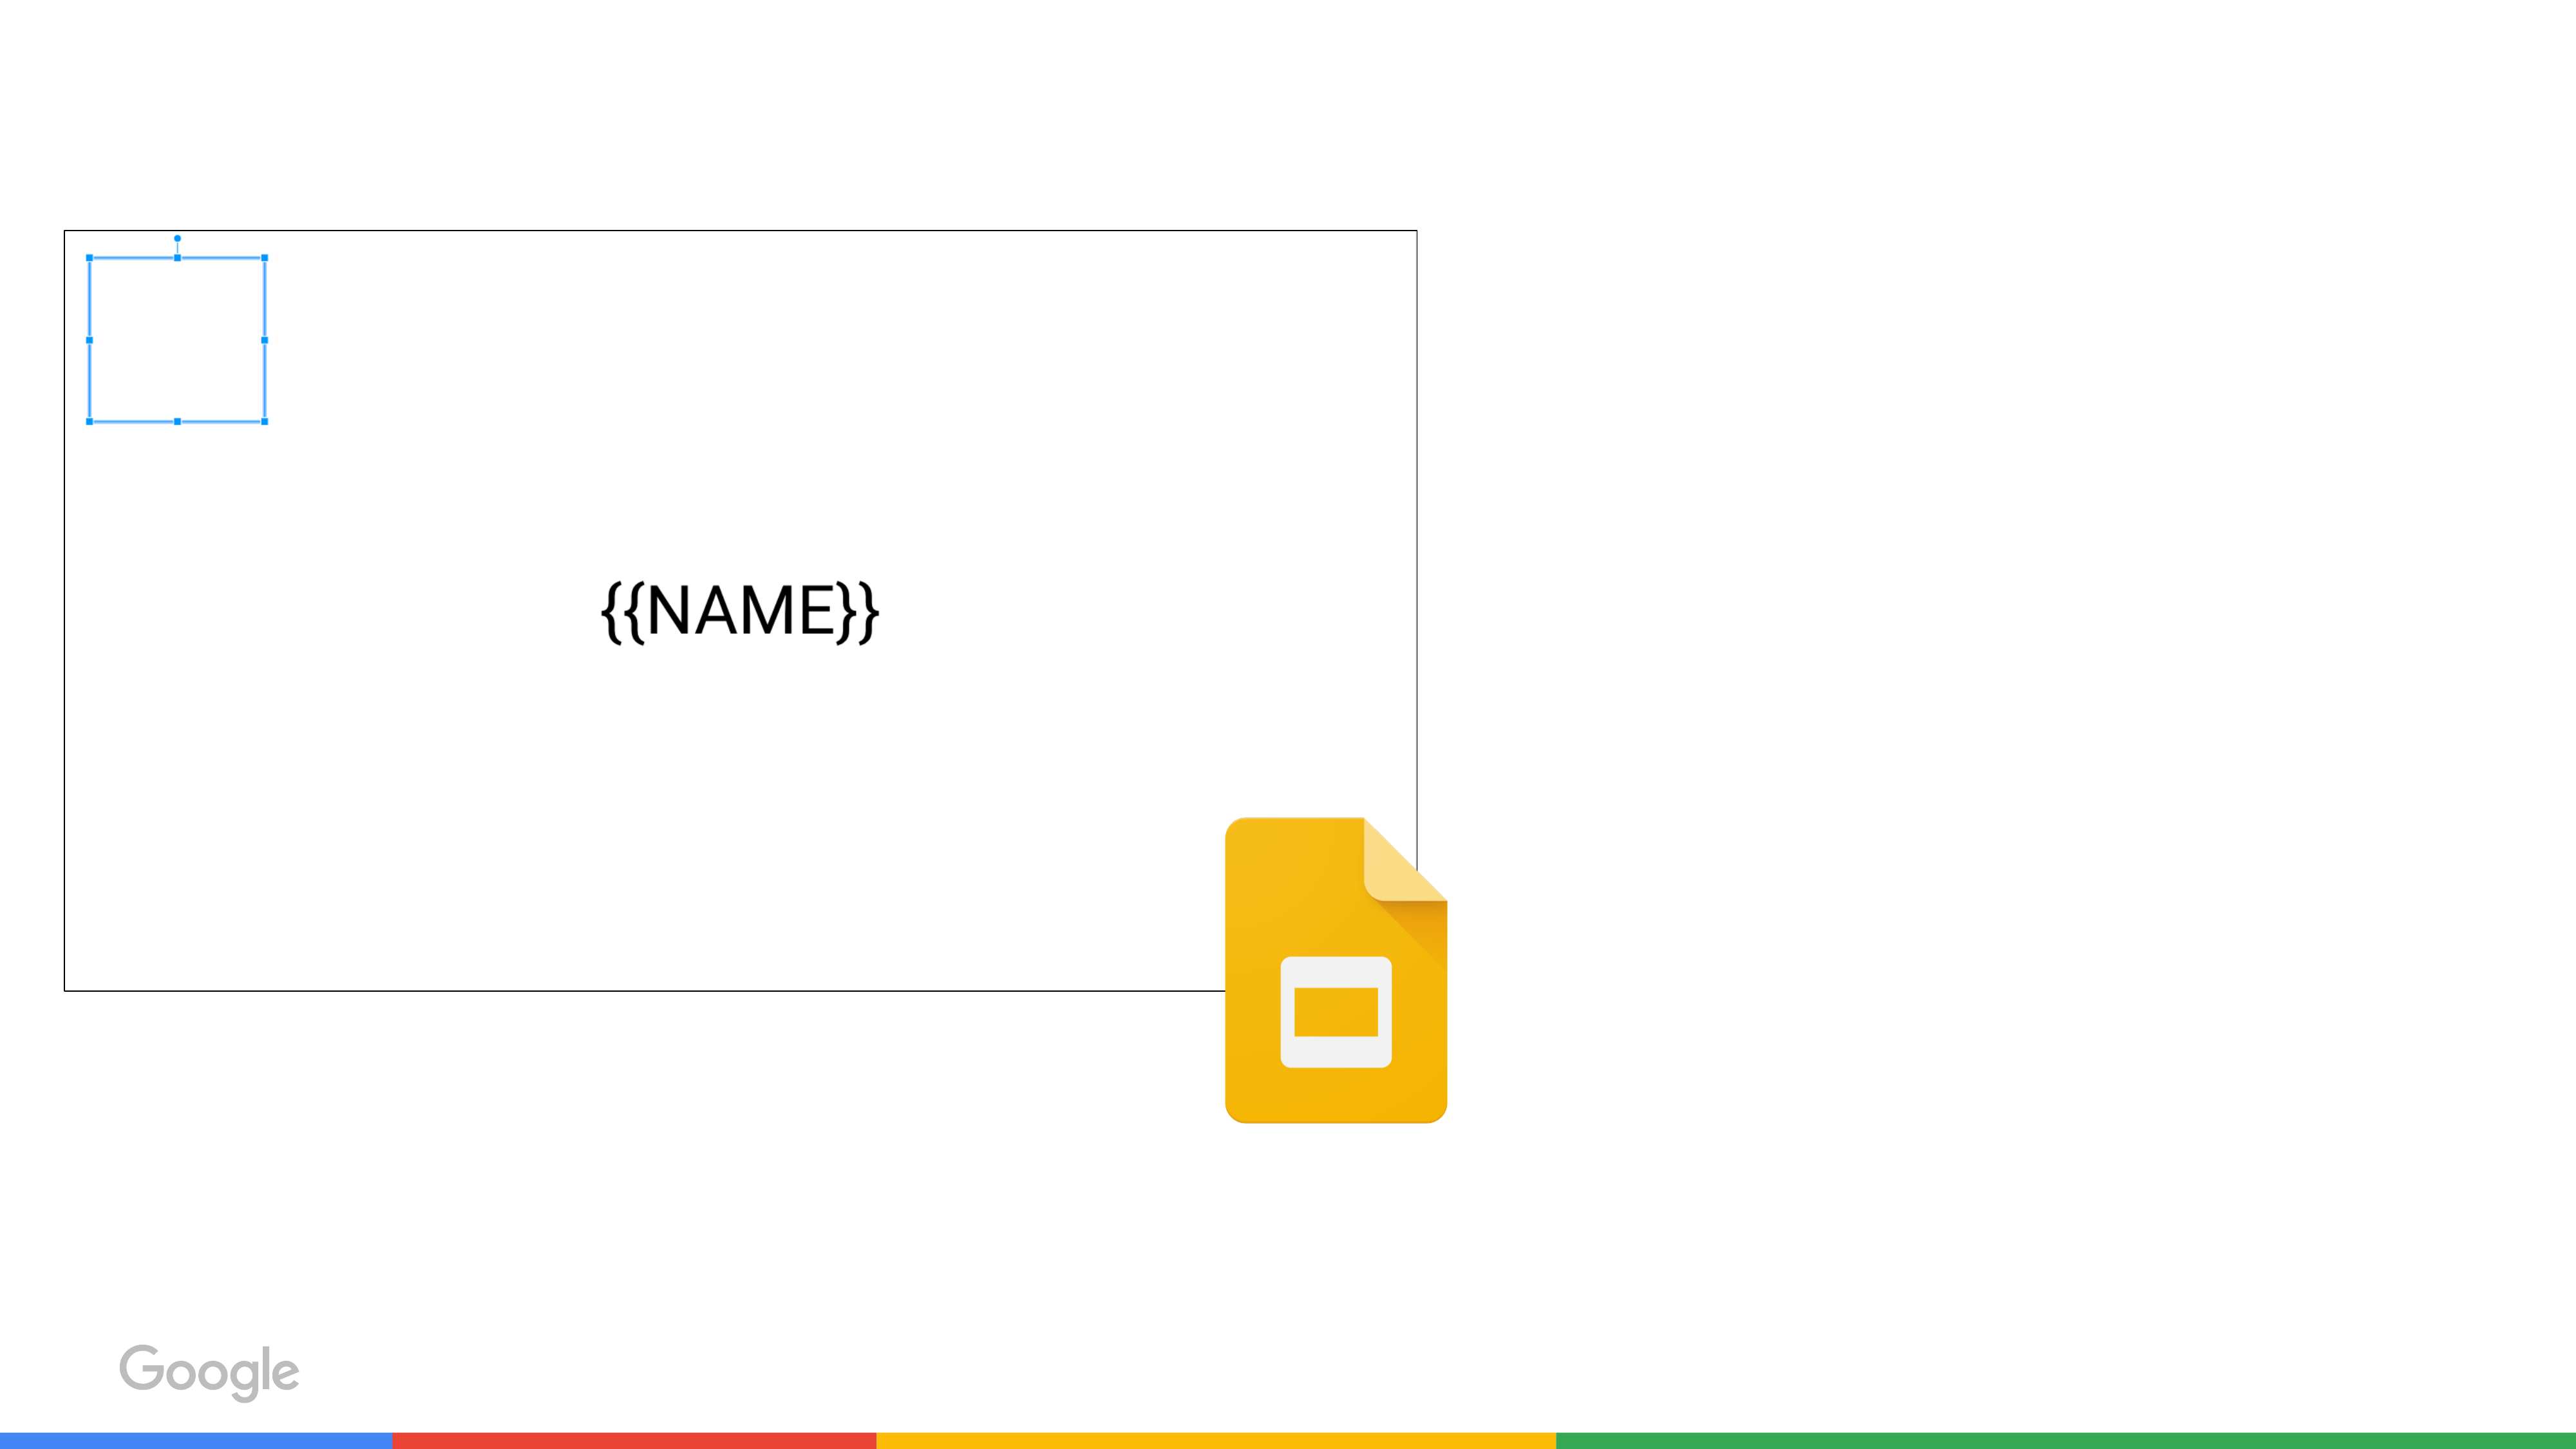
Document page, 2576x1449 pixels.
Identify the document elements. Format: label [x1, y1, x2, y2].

picture [64, 231, 1503, 1137]
